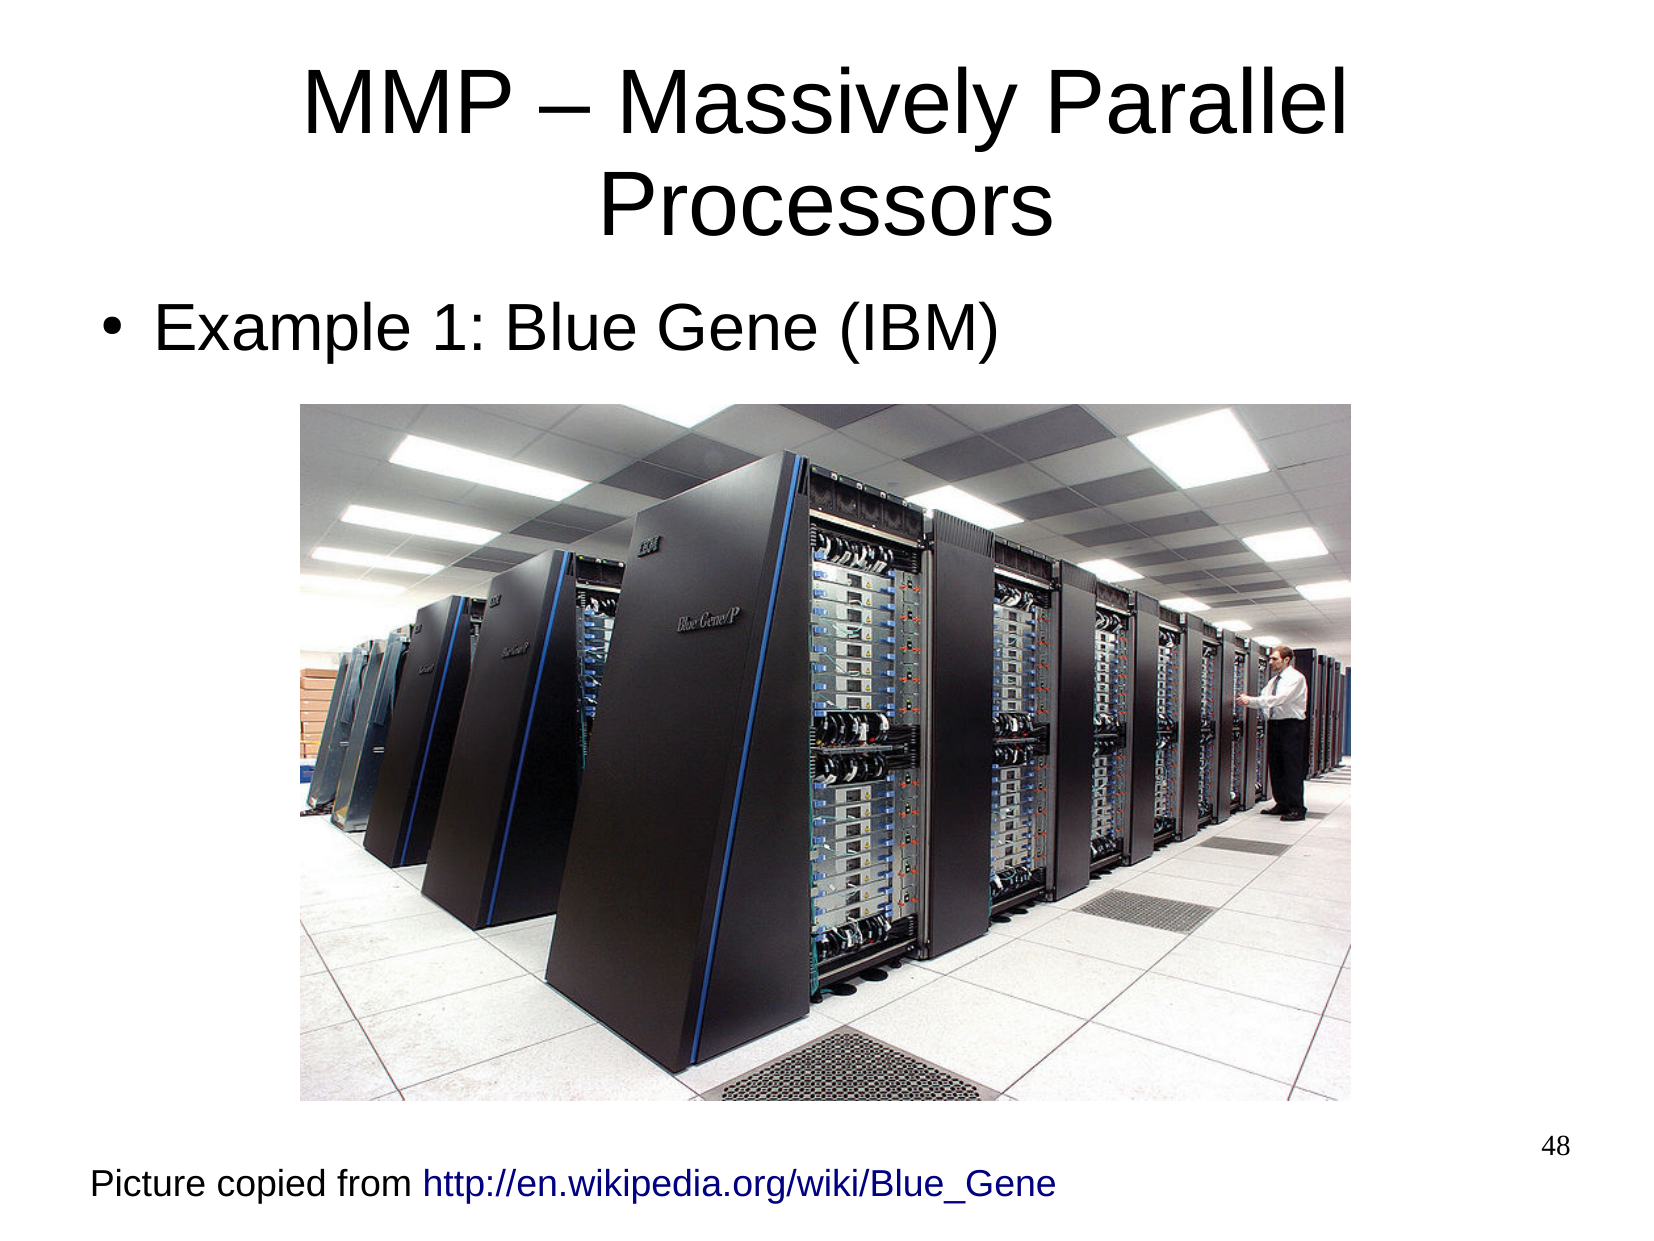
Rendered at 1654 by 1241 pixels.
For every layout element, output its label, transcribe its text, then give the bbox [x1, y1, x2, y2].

list Example 1: Blue Gene (IBM) [82, 290, 1538, 1010]
text_box Picture copied from http://en.wikipedia.org/wiki/Blue_Gene [75, 1155, 1083, 1212]
title MMP – Massively Parallel Processors [82, 49, 1571, 257]
picture [300, 404, 1351, 1102]
